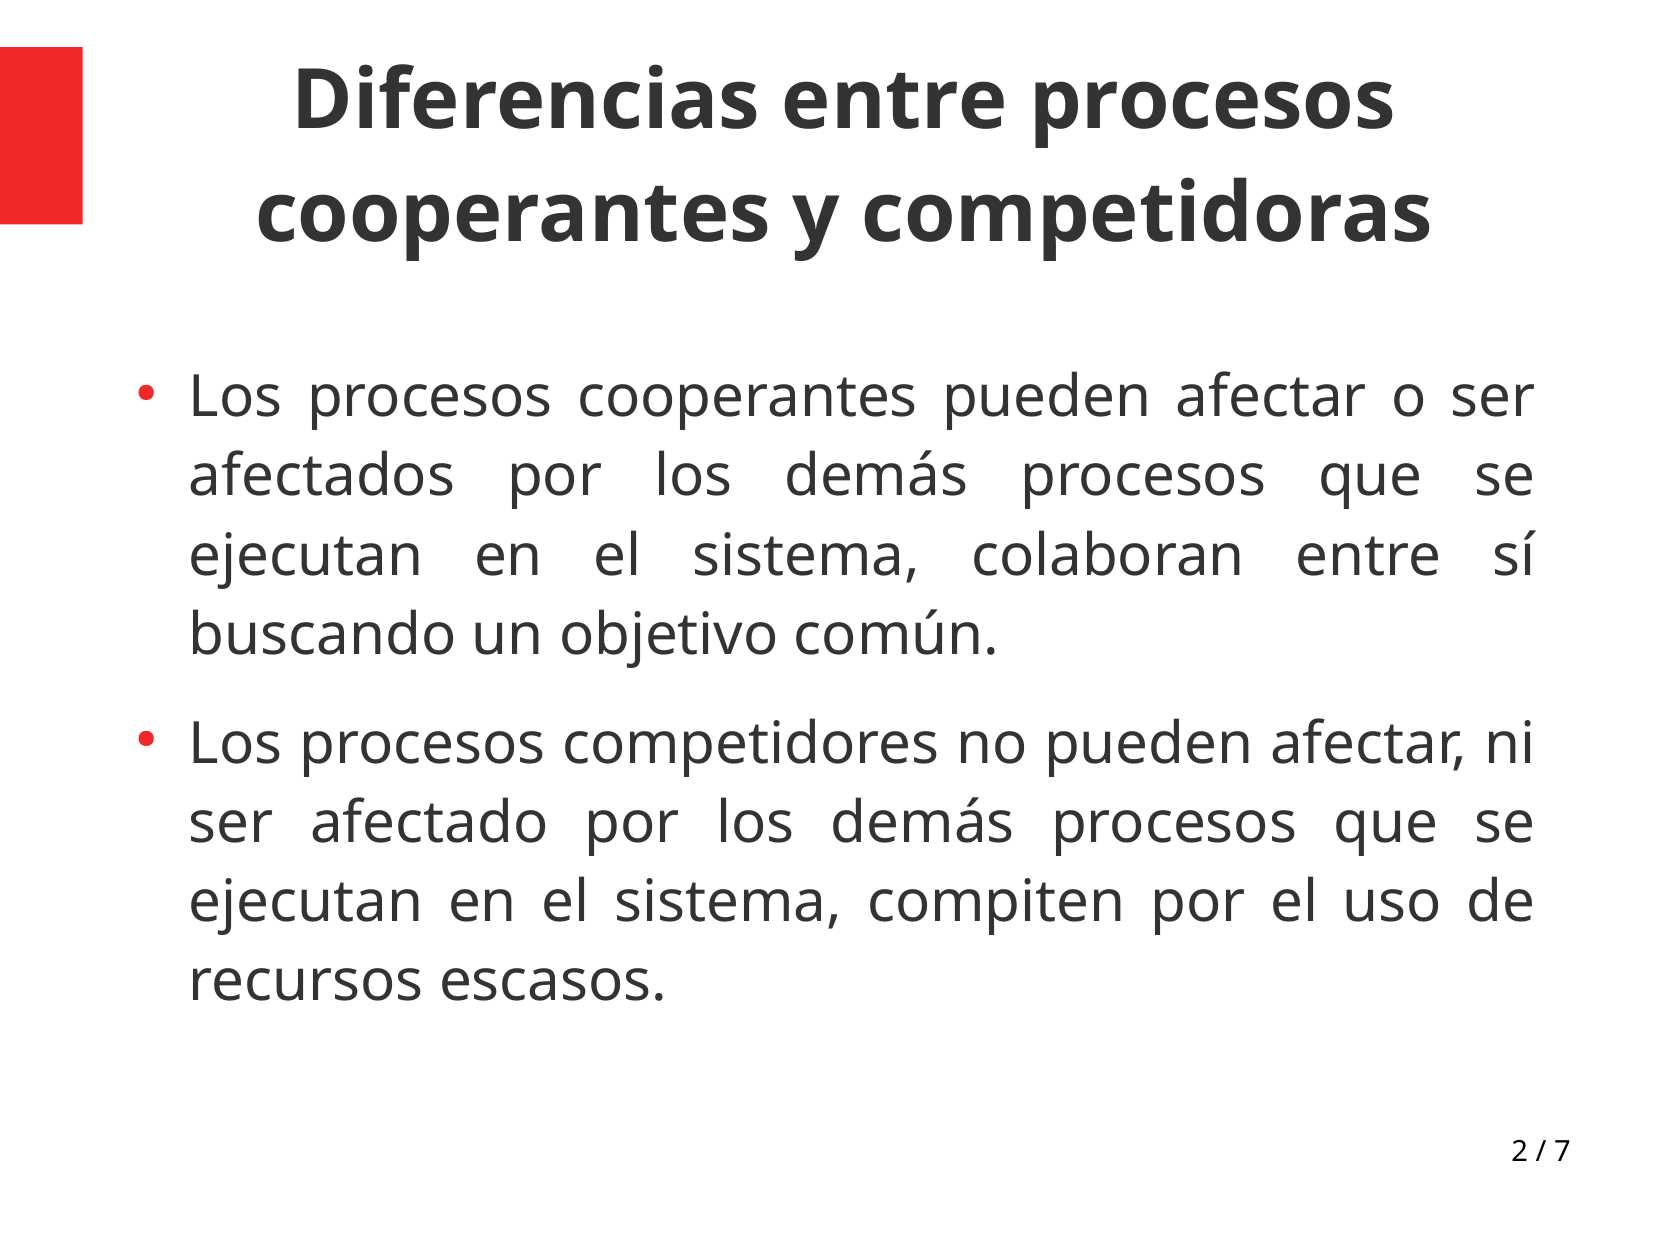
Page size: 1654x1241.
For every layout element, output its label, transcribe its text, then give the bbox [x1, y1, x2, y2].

list Los procesos cooperantes pueden afectar o ser afectados por los demás procesos que se ejecutan en el sistema, colaboran entre sí buscando un objetivo común. Los procesos competidores no pueden afectar, ni ser afectado por los demás procesos que se ejecutan en el sistema, compiten por el uso de recursos escasos. [118, 354, 1536, 1074]
title Diferencias entre procesos cooperantes y competidoras [118, 39, 1571, 267]
